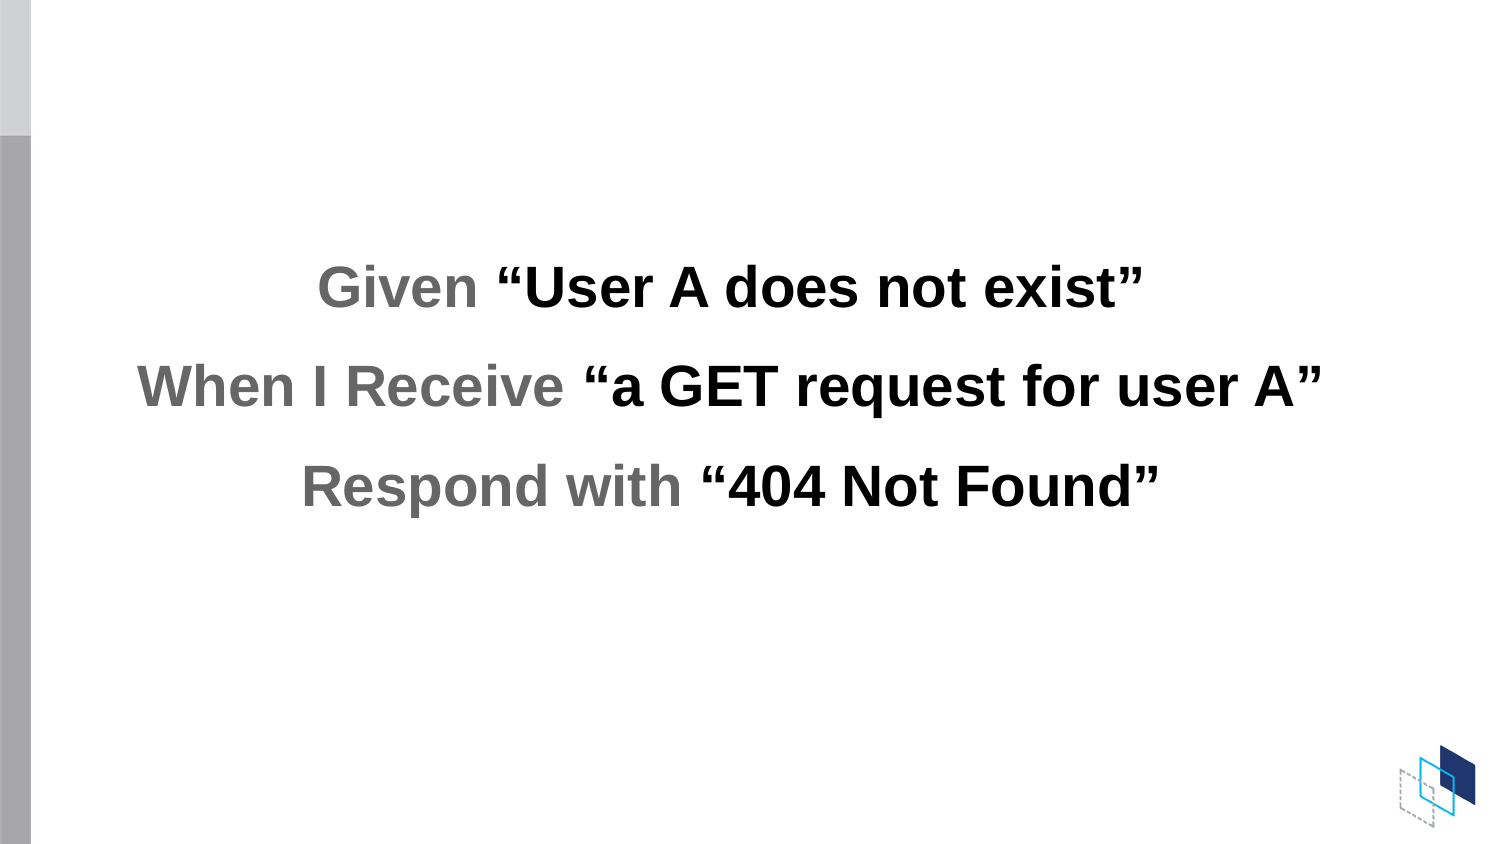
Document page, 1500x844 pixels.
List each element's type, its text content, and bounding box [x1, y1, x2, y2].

list Given “User A does not exist” When I Receive “a GET request for user A” Respond with “404 Not Found” [75, 127, 1389, 739]
picture [0, 0, 37, 844]
picture [1388, 738, 1486, 836]
